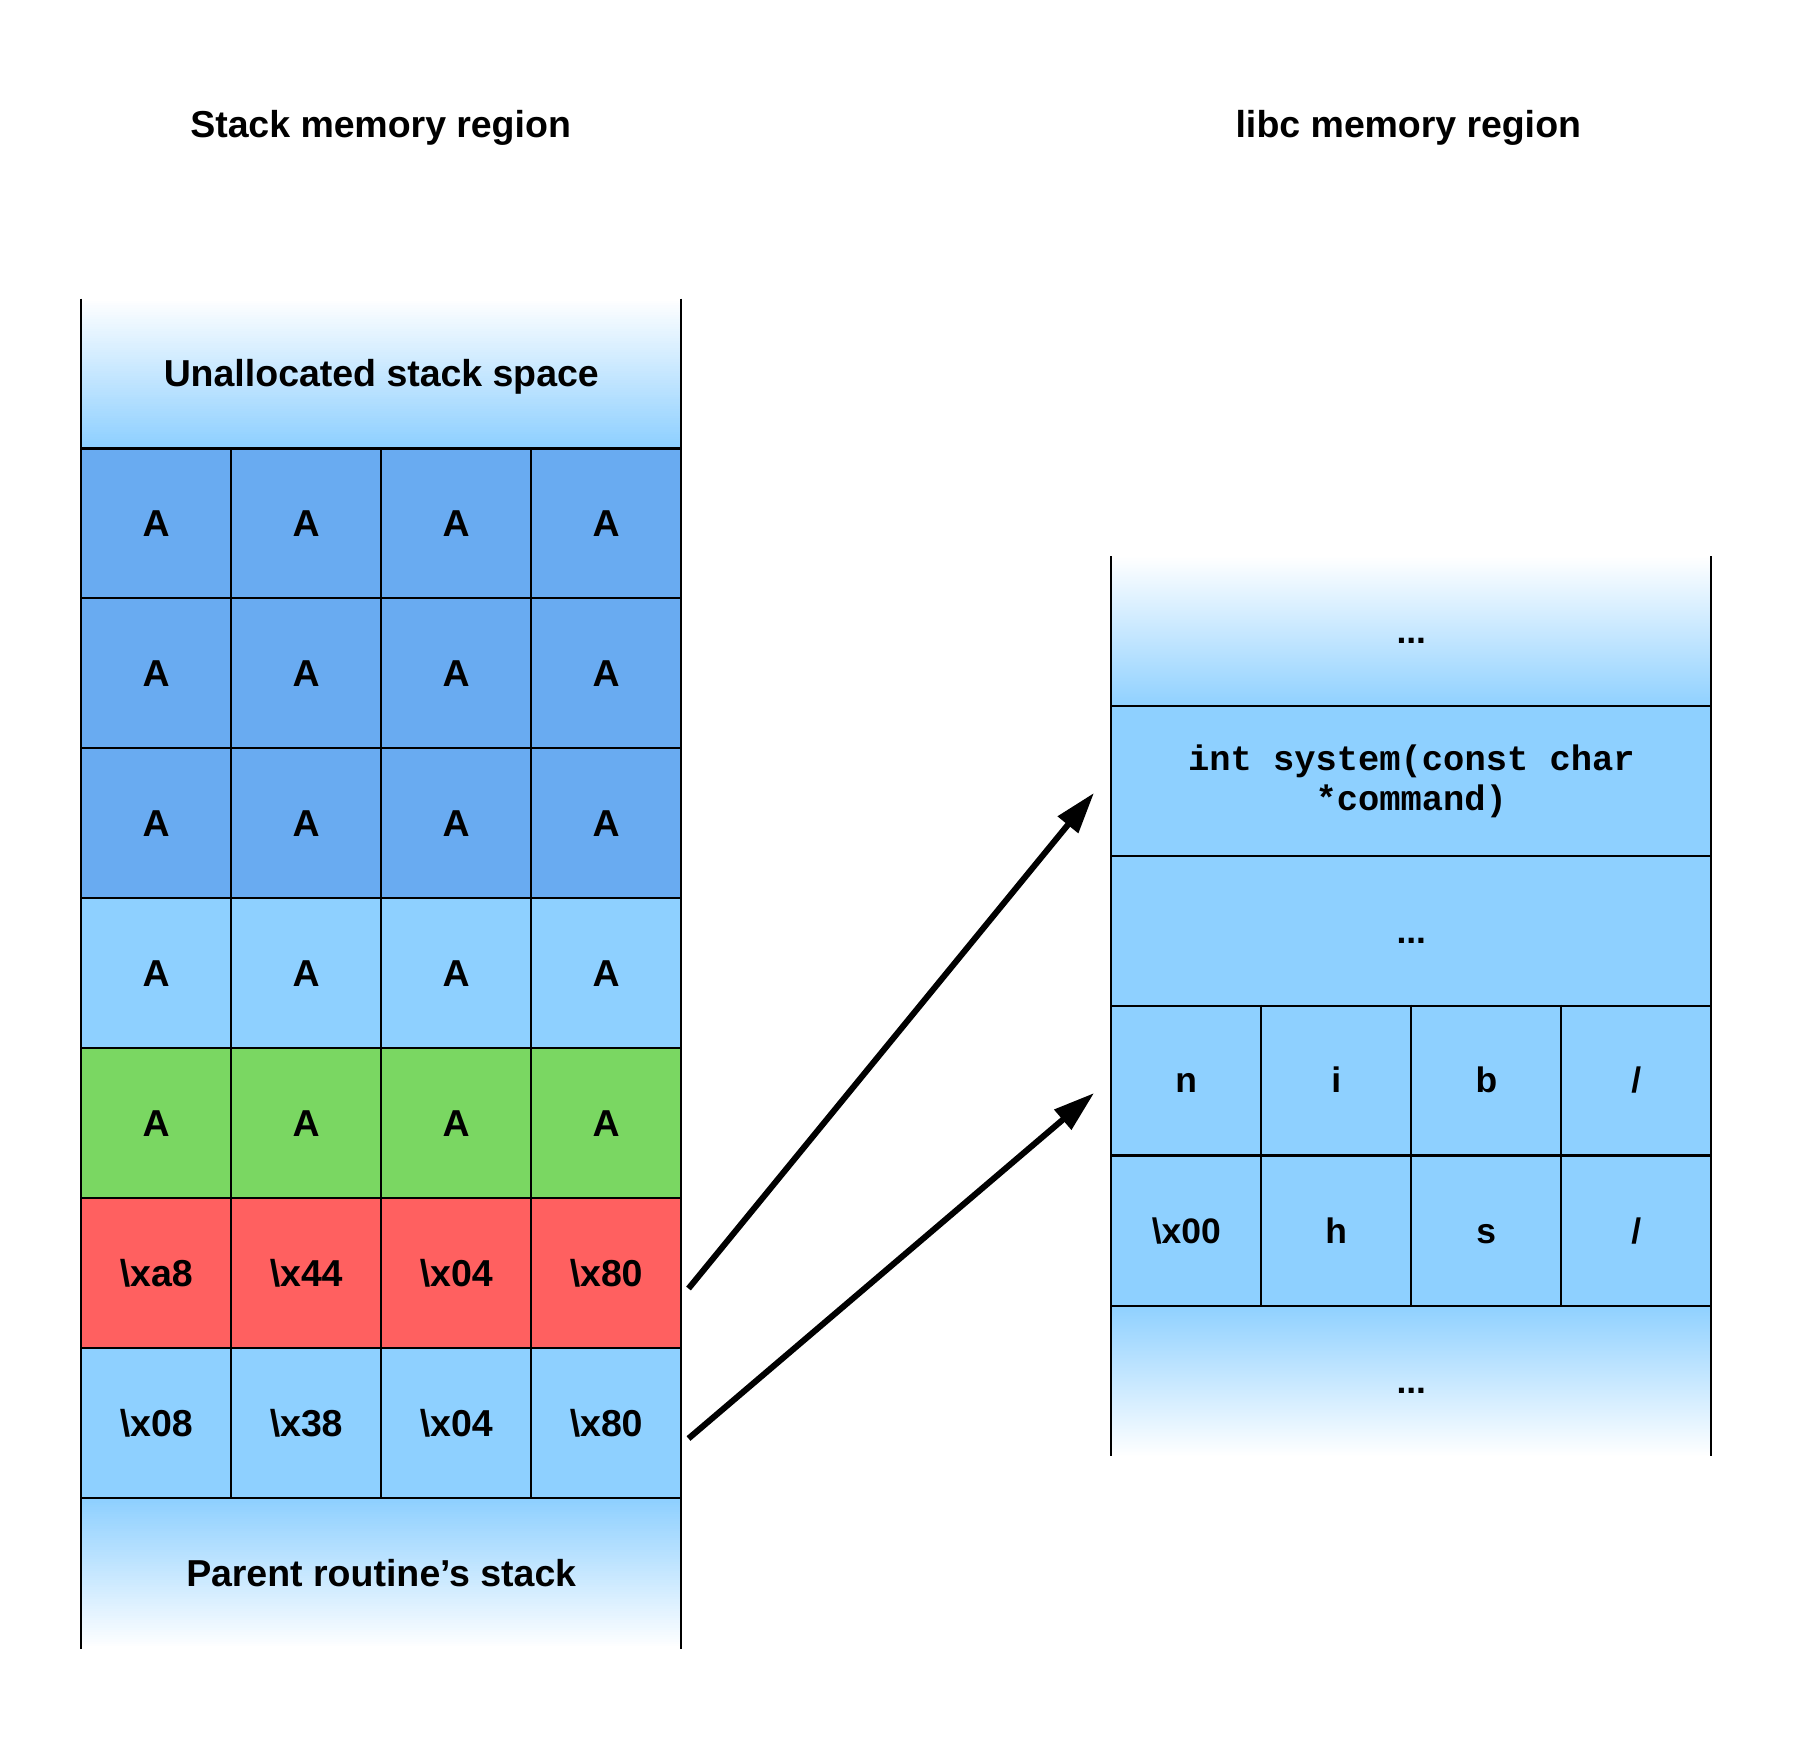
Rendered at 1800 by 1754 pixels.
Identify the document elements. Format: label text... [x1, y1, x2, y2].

table_cell h [1262, 1157, 1410, 1305]
table_cell n [1112, 1007, 1260, 1154]
table_cell A [82, 899, 230, 1047]
table_cell \x80 [532, 1199, 680, 1347]
table_cell A [232, 749, 380, 897]
table_cell A [532, 450, 680, 597]
table_cell / [1562, 1157, 1710, 1305]
table_cell A [232, 450, 380, 597]
table_cell s [1412, 1157, 1560, 1305]
table_cell int system(const char *command) [1112, 707, 1710, 855]
table_cell A [382, 450, 530, 597]
table_cell A [82, 450, 230, 597]
table_cell A [532, 599, 680, 747]
table_cell b [1412, 1007, 1560, 1154]
table_cell ... [1112, 1307, 1710, 1456]
table_cell \x04 [382, 1199, 530, 1347]
table_header Unallocated stack space [82, 299, 680, 447]
table_cell A [82, 1049, 230, 1197]
table_cell \x00 [1112, 1157, 1260, 1305]
text_box Stack memory region [73, 88, 689, 161]
table_cell A [232, 1049, 380, 1197]
table_cell A [382, 749, 530, 897]
table_cell \x38 [232, 1349, 380, 1497]
table_cell ... [1112, 857, 1710, 1005]
table_cell \x44 [232, 1199, 380, 1347]
table_cell A [532, 899, 680, 1047]
table_cell A [382, 899, 530, 1047]
table_cell A [532, 749, 680, 897]
table_cell \xa8 [82, 1199, 230, 1347]
table_cell A [232, 599, 380, 747]
table_cell A [232, 899, 380, 1047]
table_cell i [1262, 1007, 1410, 1154]
table_cell A [382, 599, 530, 747]
table_cell \x04 [382, 1349, 530, 1497]
table_cell A [382, 1049, 530, 1197]
table_cell Parent routine’s stack [82, 1499, 680, 1649]
table_cell A [532, 1049, 680, 1197]
table_cell \x08 [82, 1349, 230, 1497]
table_cell A [82, 599, 230, 747]
table_cell A [82, 749, 230, 897]
table_cell / [1562, 1007, 1710, 1154]
table_header ... [1112, 556, 1710, 705]
text_box libc memory region [1108, 88, 1709, 161]
table_cell \x80 [532, 1349, 680, 1497]
